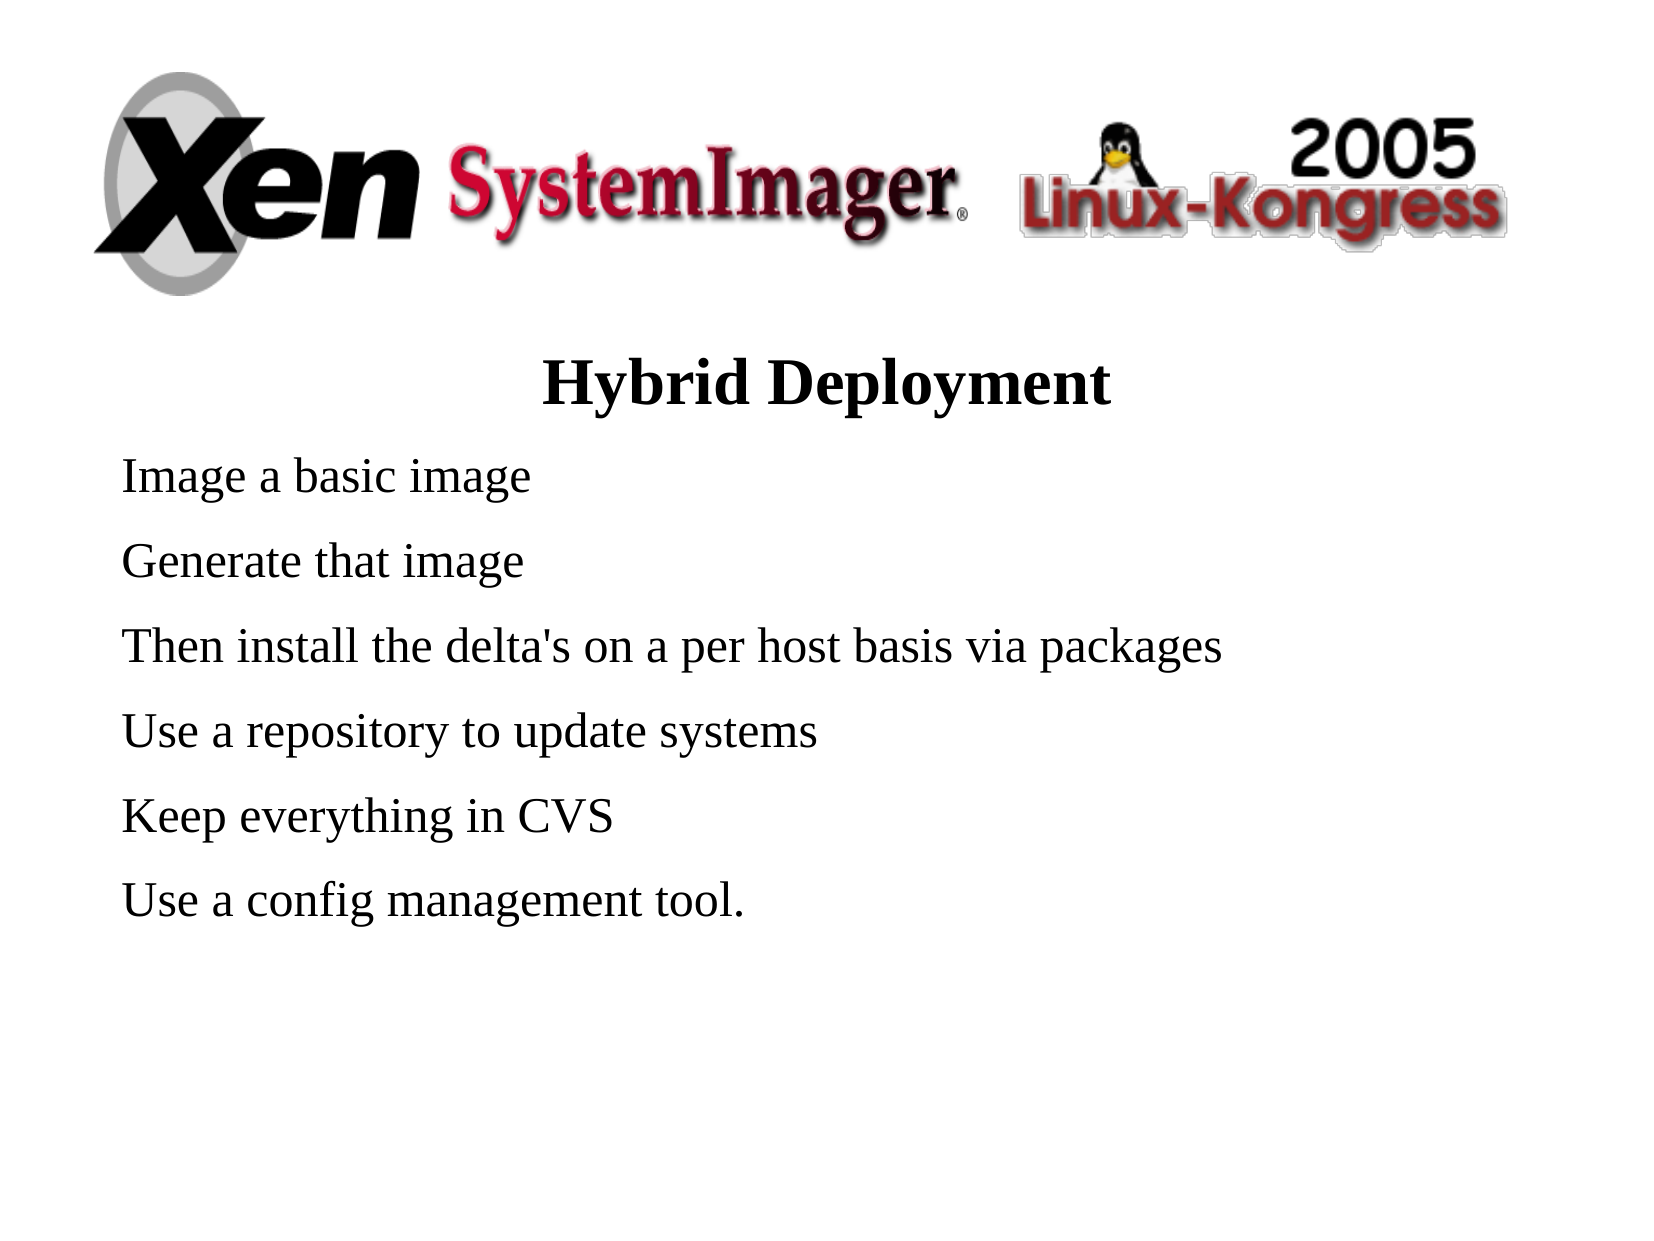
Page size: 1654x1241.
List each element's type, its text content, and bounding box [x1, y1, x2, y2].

picture [1006, 106, 1524, 265]
picture [445, 132, 971, 254]
picture [93, 72, 420, 296]
list Hybrid Deployment Image a basic image Generate that image Then install the delta's on a per host basis via packages Use a repository to update systems Keep everything in CVS Use a config management tool. [121, 344, 1534, 1127]
